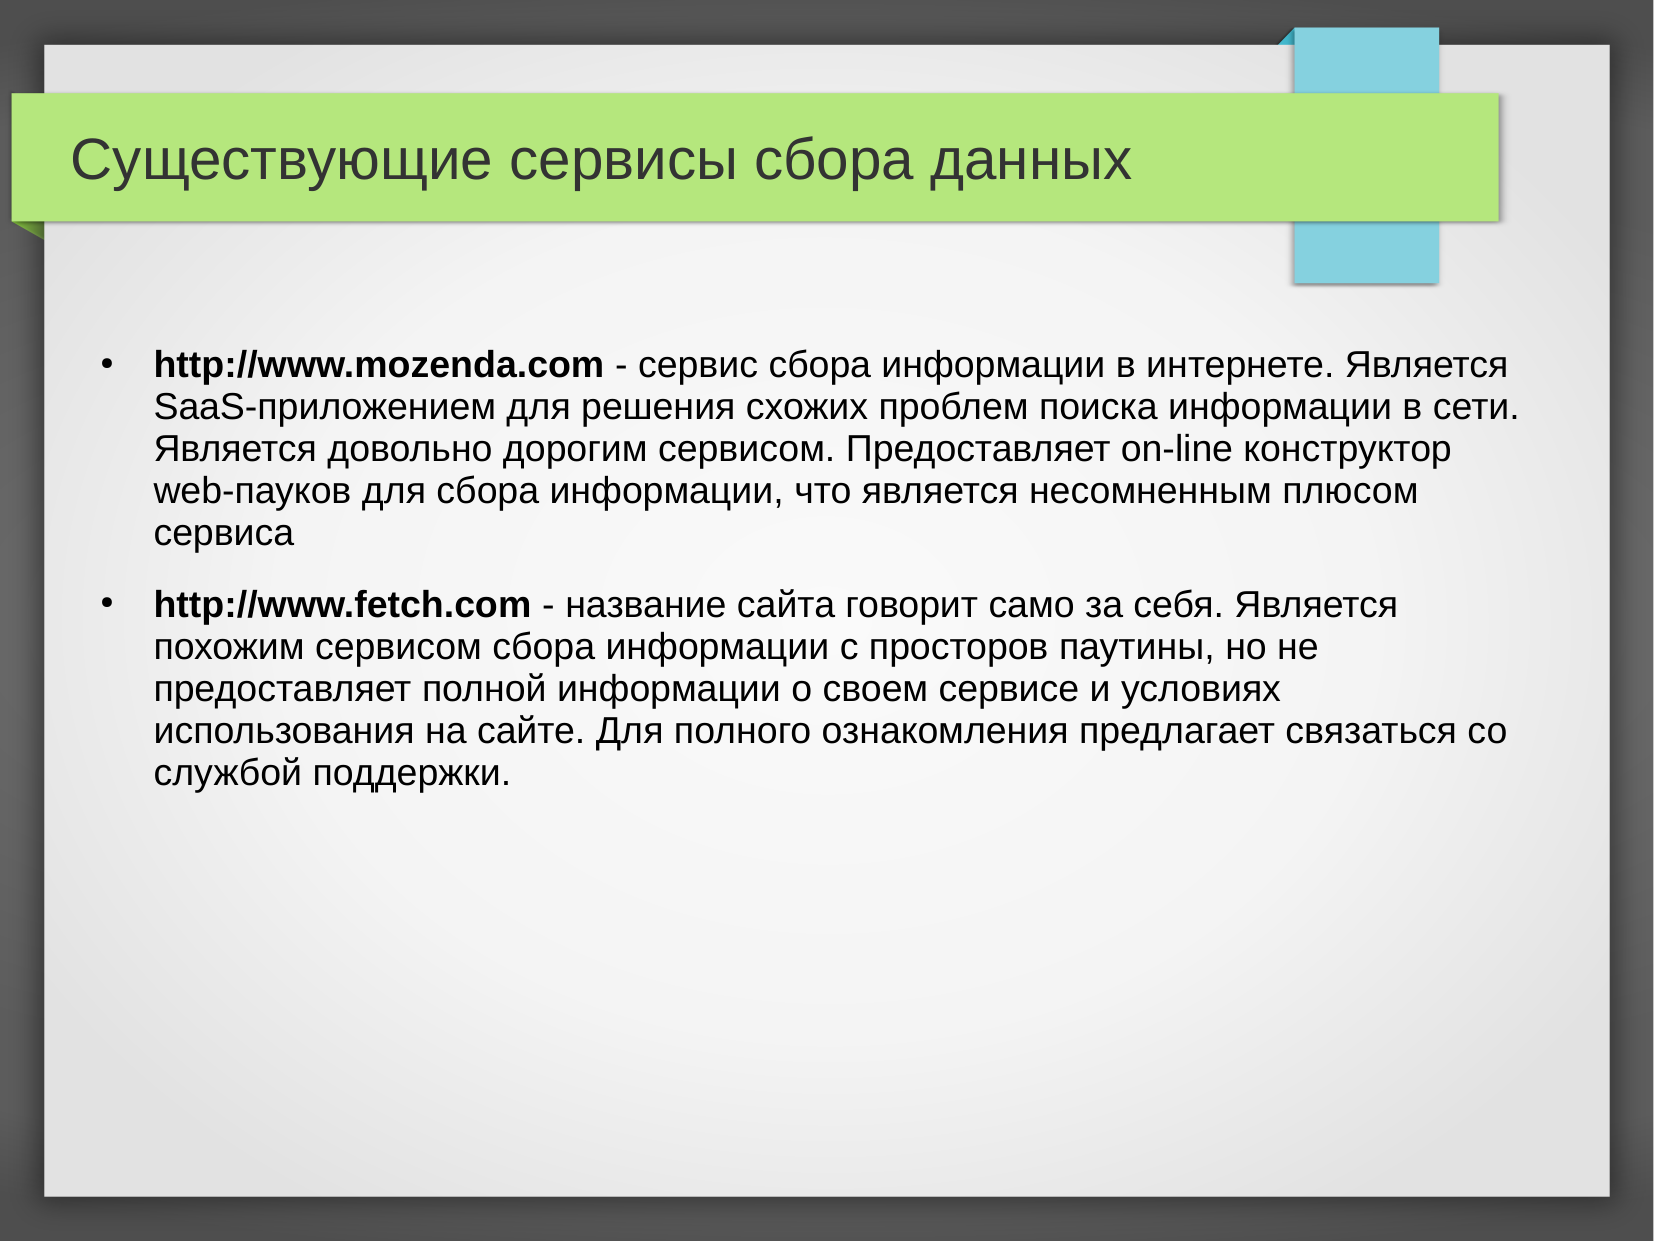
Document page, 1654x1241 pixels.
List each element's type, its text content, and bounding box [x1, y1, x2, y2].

picture [0, 0, 1654, 1241]
title Существующие сервисы сбора данных [70, 106, 1229, 213]
list http://www.mozenda.com - сервис сбора информации в интернете. Является SaaS-приложением для решения схожих проблем поиска информации в сети. Является довольно дорогим сервисом. Предоставляет on-line конструктор web-пауков для сбора информации, что является несомненным плюсом сервиса http://www.fetch.com - название сайта говорит само за себя. Является похожим сервисом сбора информации с просторов паутины, но не предоставляет полной информации о своем сервисе и условиях использования на сайте. Для полного ознакомления предлагает связаться со службой поддержки. [82, 343, 1538, 1063]
